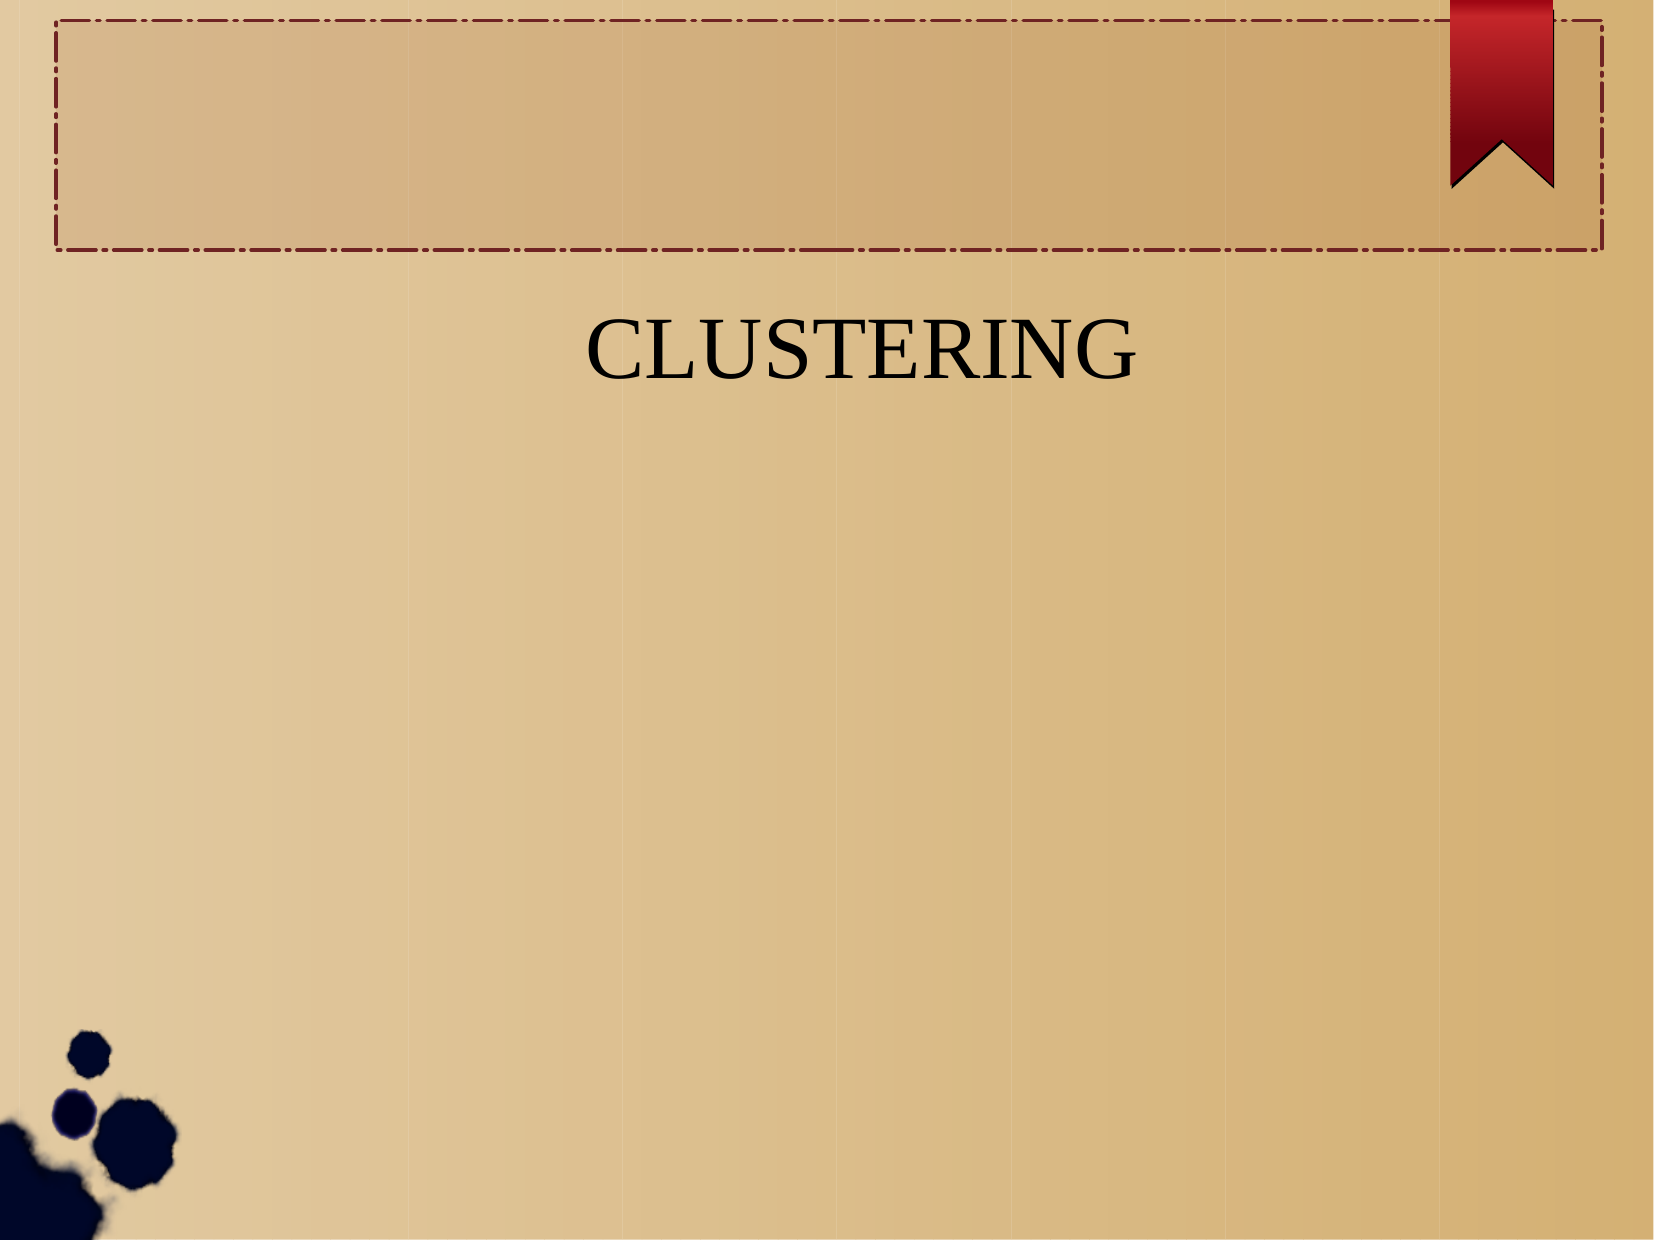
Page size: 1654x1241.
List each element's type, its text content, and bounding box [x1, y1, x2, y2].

list CLUSTERING [82, 299, 1571, 1019]
